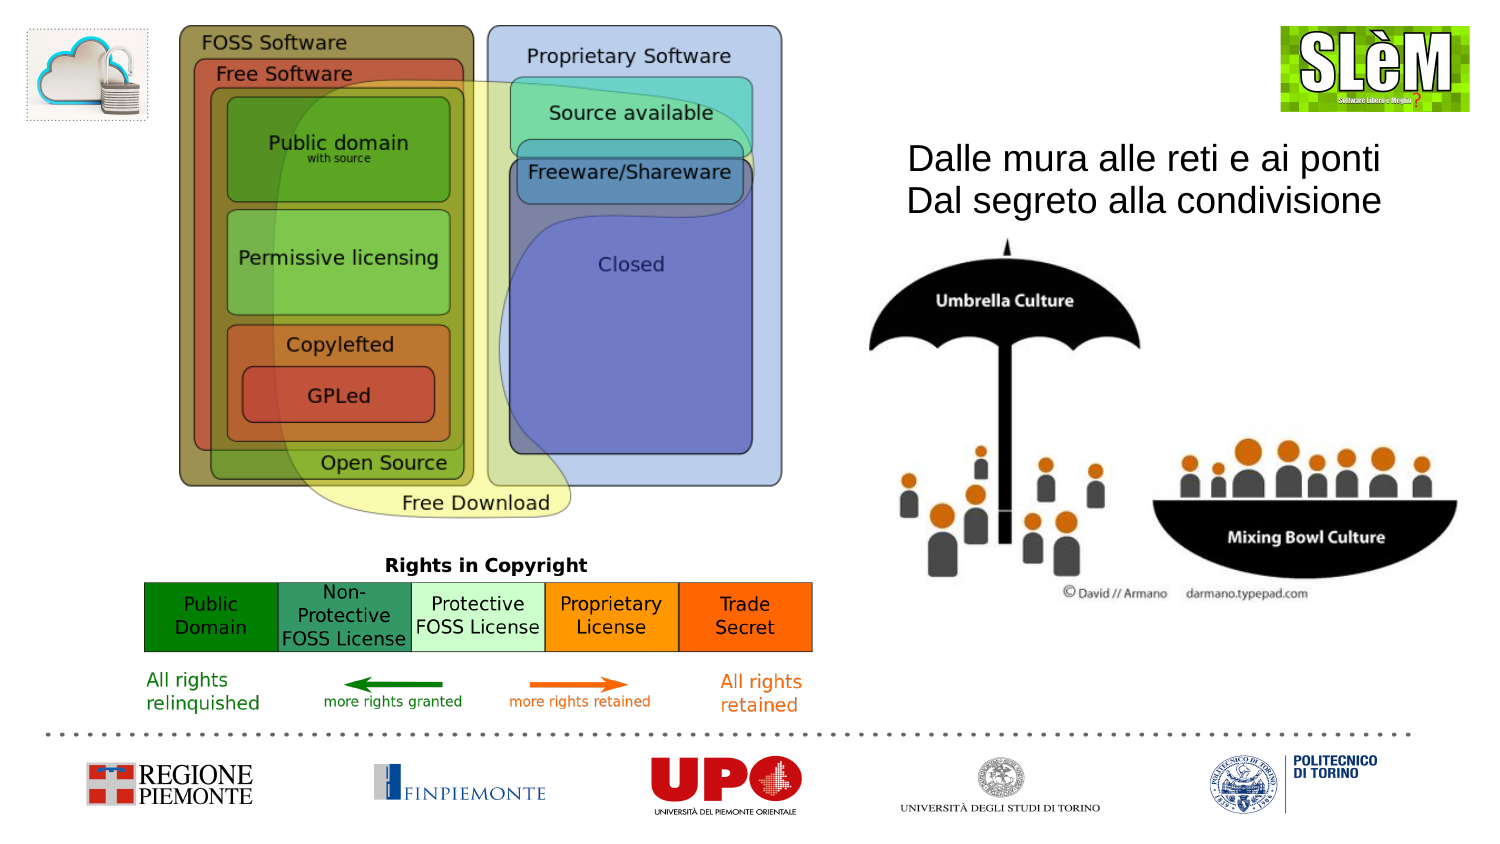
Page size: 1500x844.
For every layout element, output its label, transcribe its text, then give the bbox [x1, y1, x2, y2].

picture [177, 23, 785, 520]
text_box Dalle mura alle reti e ai ponti Dal segreto alla condivisione [891, 129, 1398, 229]
picture [35, 725, 1436, 839]
picture [1280, 26, 1470, 112]
picture [141, 555, 815, 716]
picture [23, 23, 153, 125]
picture [869, 236, 1459, 603]
